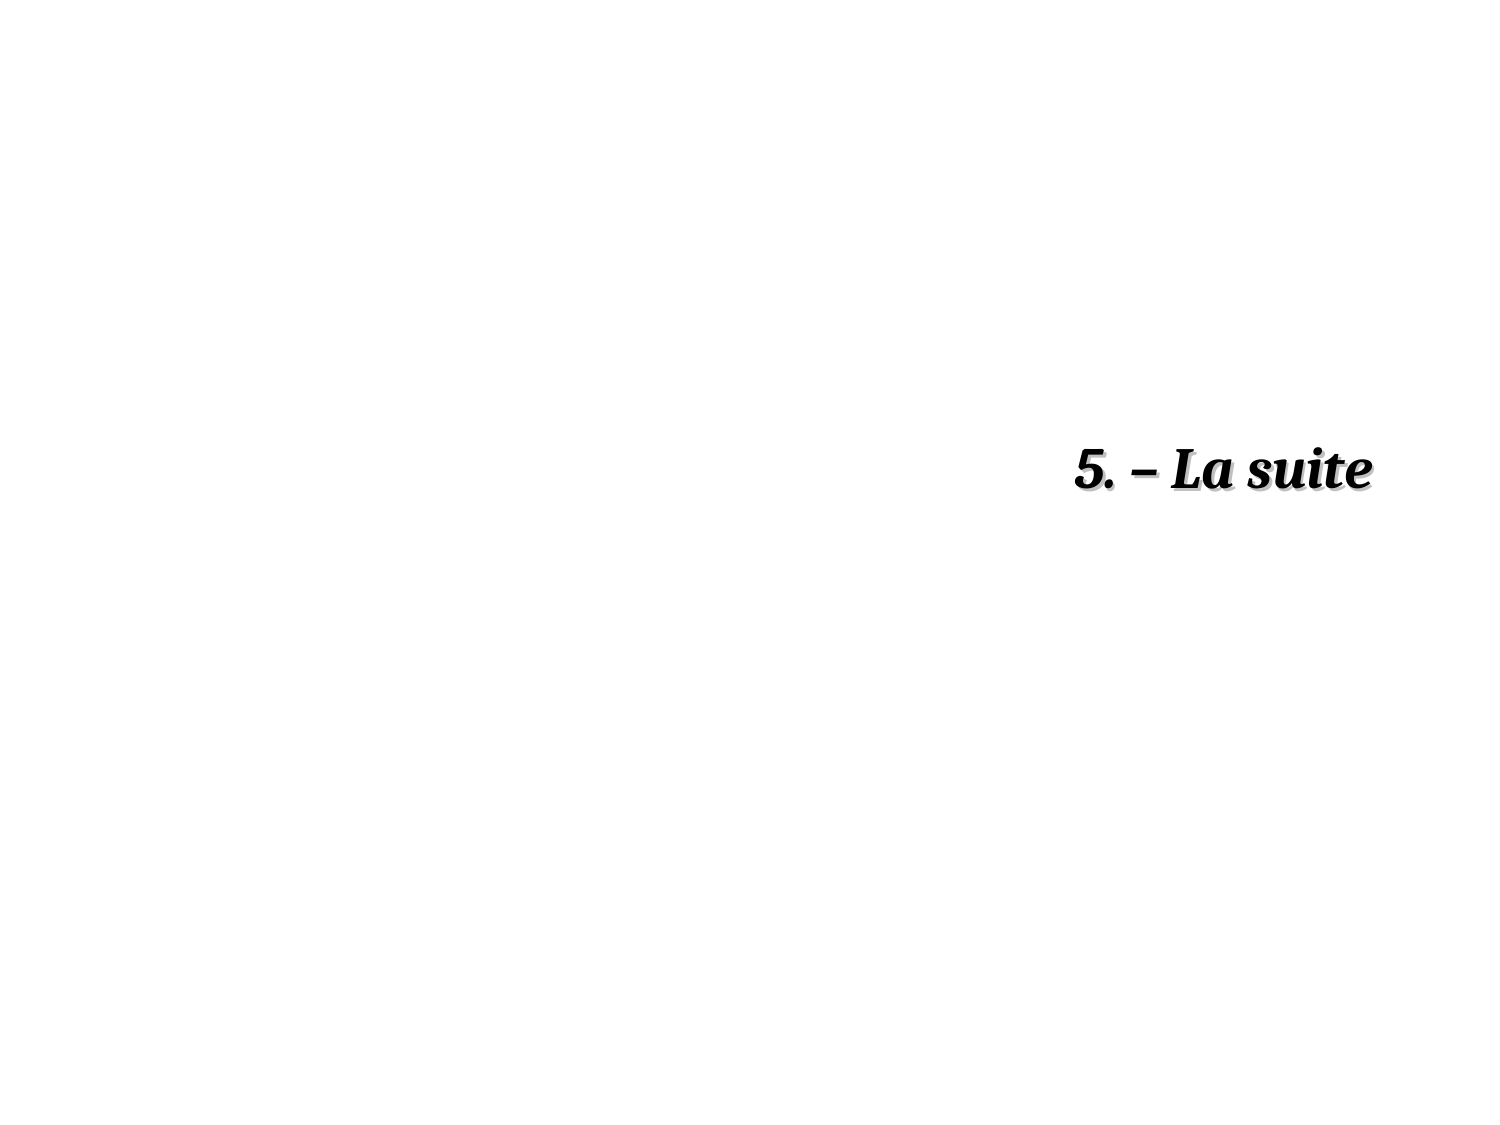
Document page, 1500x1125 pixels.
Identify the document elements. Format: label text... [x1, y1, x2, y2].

title 5. – La suite [112, 349, 1388, 591]
